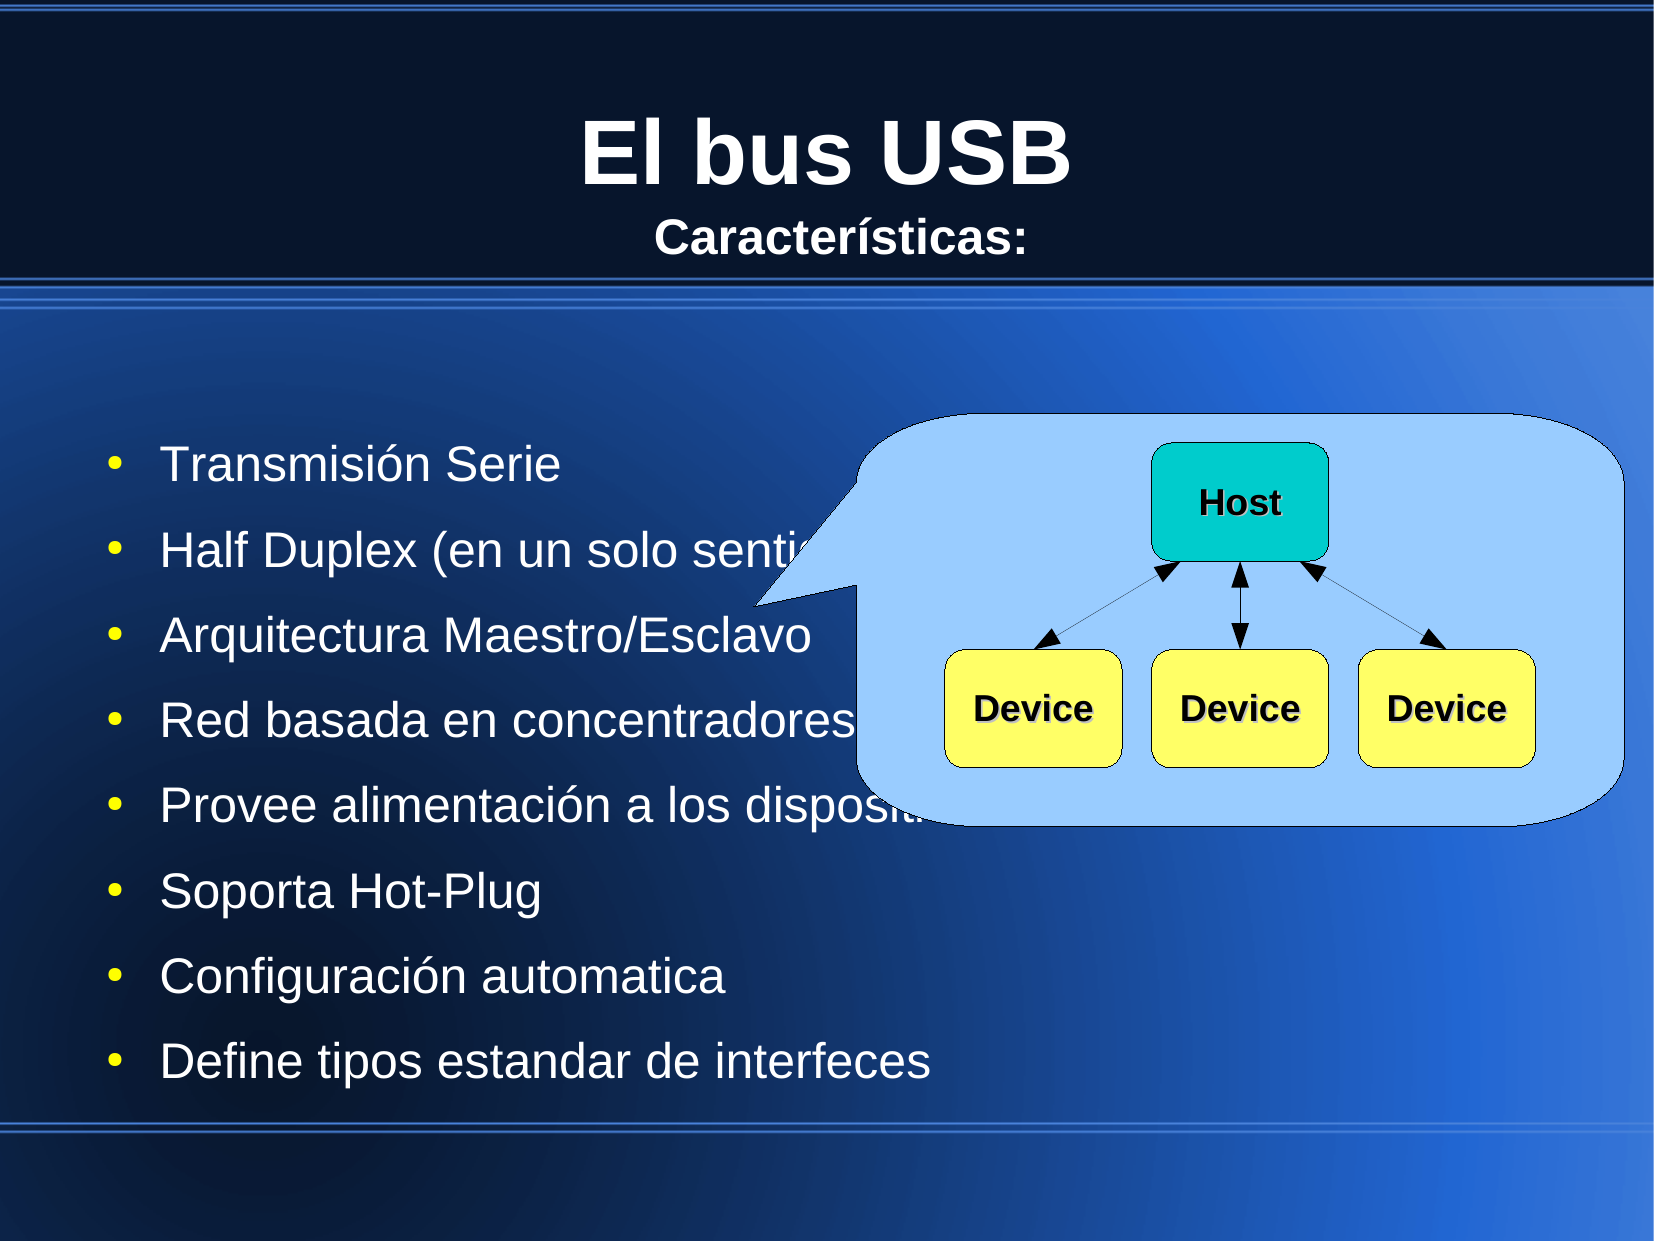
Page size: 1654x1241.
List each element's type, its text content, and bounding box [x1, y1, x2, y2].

picture [0, 0, 1654, 1241]
text_box Host [1151, 442, 1329, 562]
text_box Device [1151, 649, 1329, 768]
text_box Device [944, 649, 1123, 768]
text_box [753, 413, 1625, 827]
title Características: [649, 208, 1034, 266]
list Transmisión Serie Half Duplex (en un solo sentido al mismo tiempo) Arquitectura Maestro/Esclavo Red basada en concentradores Provee alimentación a los dispositivos Soporta Hot-Plug Configuración automatica Define tipos estandar de interfeces [88, 436, 1577, 1090]
text_box Device [1358, 649, 1536, 768]
title El bus USB [82, 49, 1571, 257]
